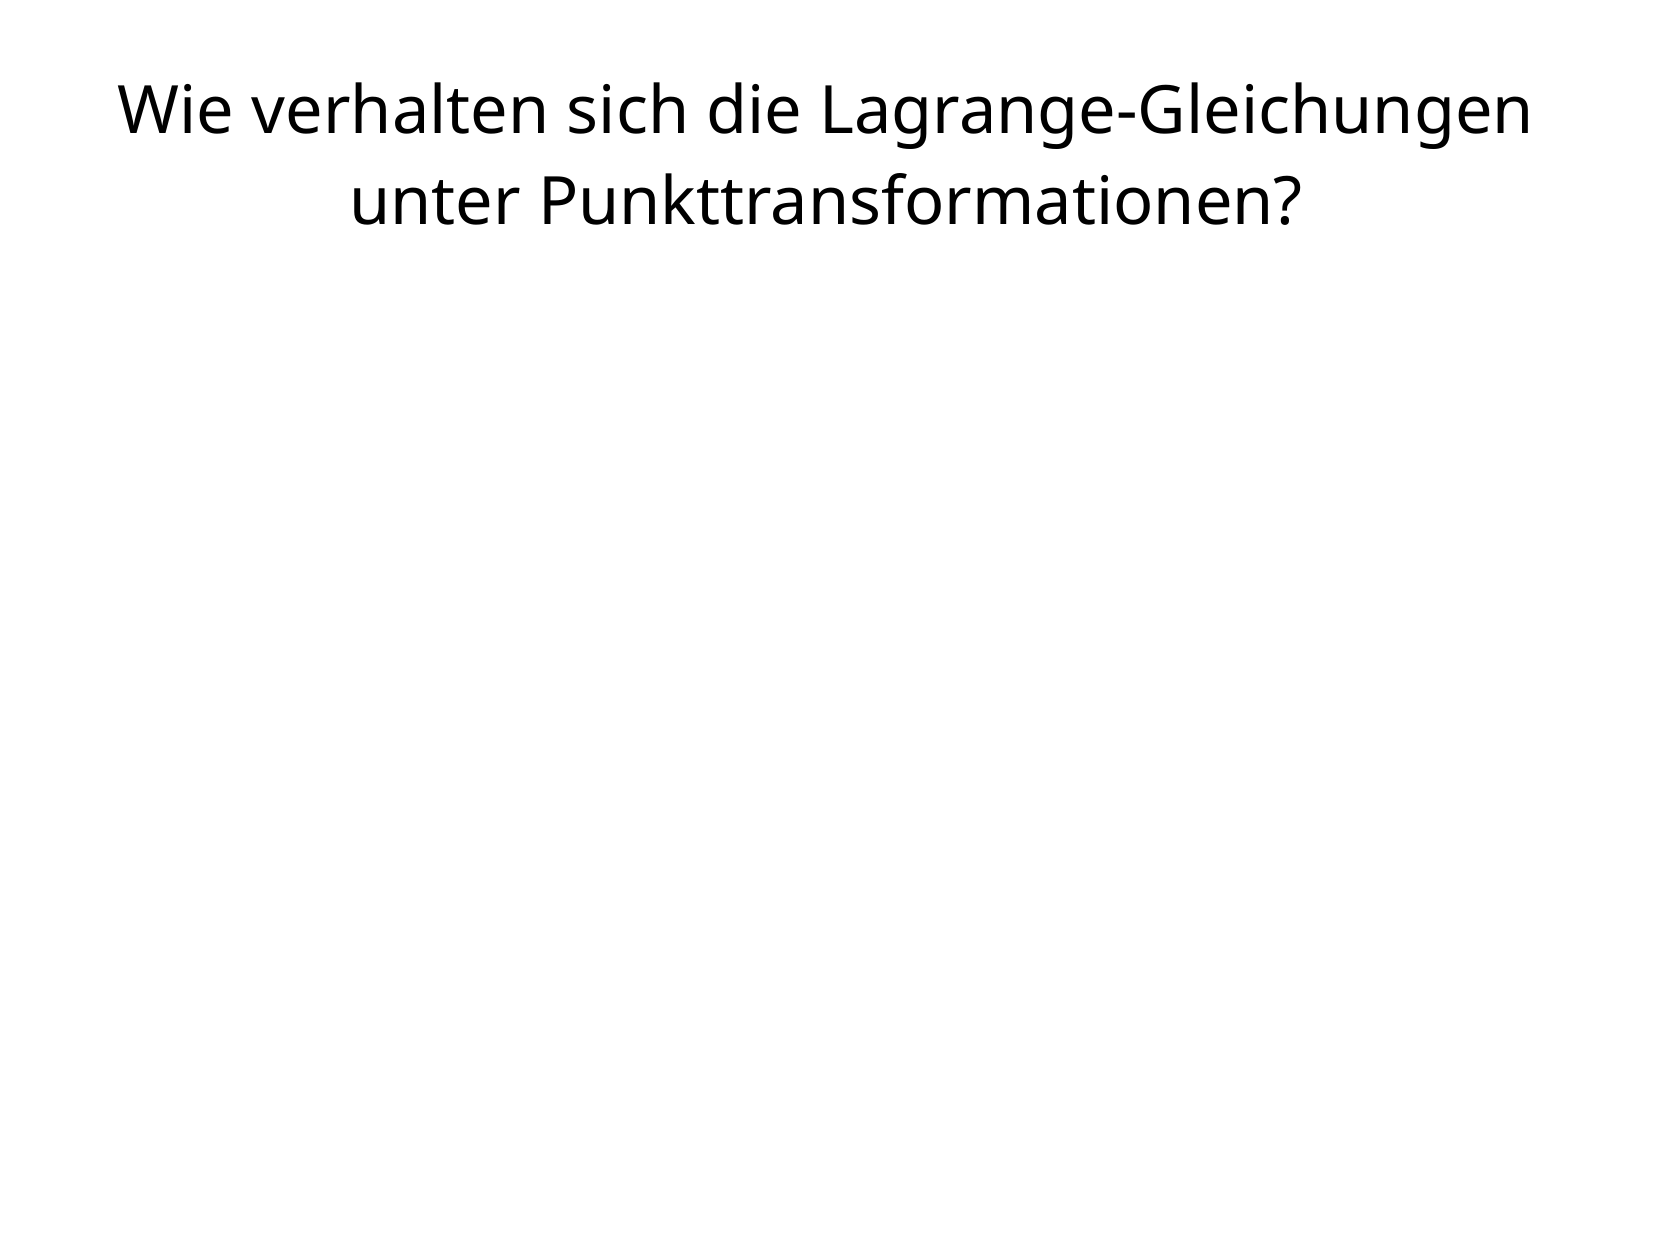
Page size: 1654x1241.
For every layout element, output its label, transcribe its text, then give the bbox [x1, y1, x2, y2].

title Wie verhalten sich die Lagrange-Gleichungen unter Punkttransformationen? [82, 49, 1571, 257]
